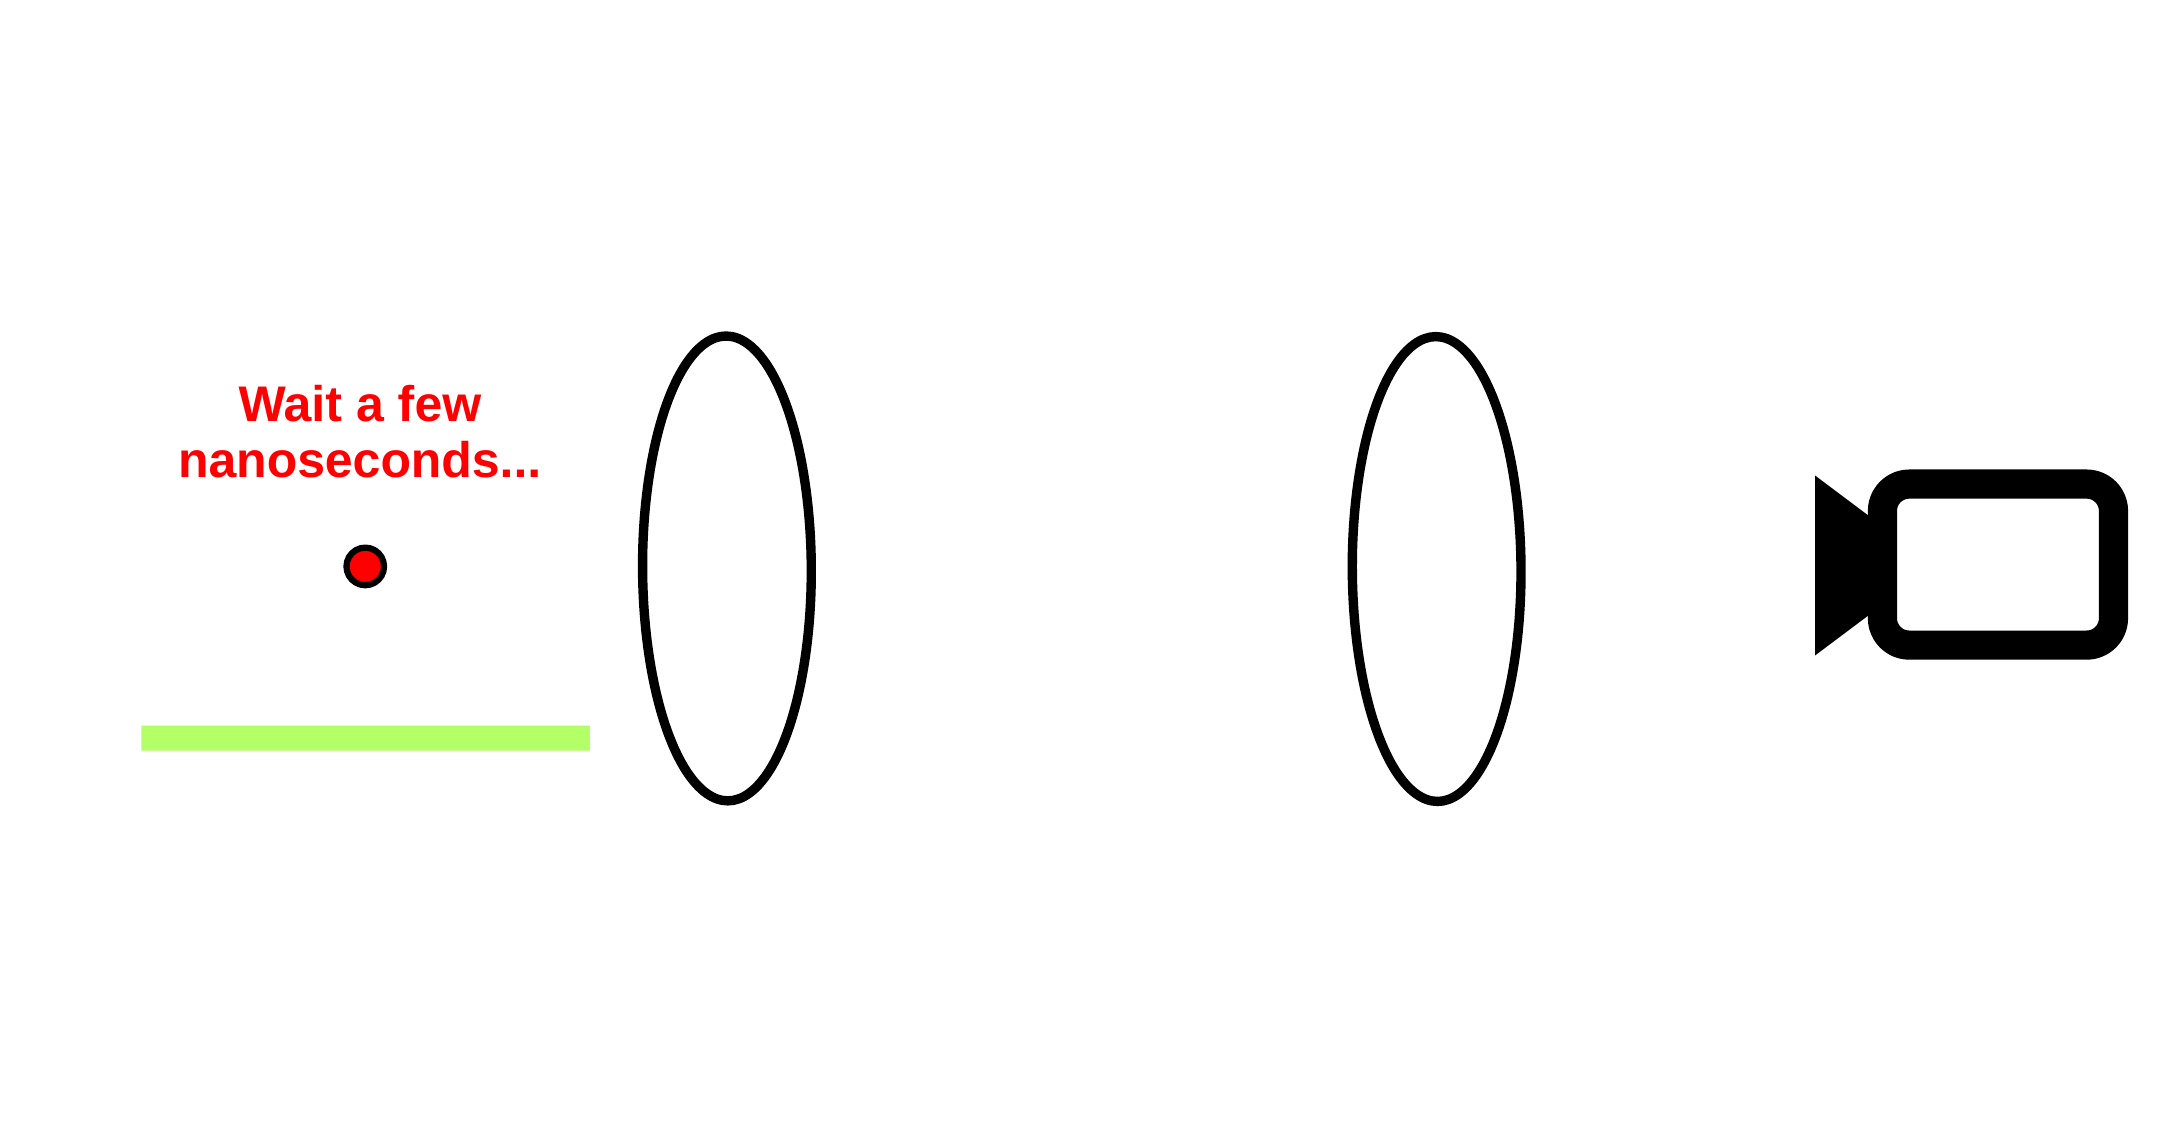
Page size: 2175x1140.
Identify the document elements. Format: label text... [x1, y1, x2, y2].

text_box Wait a few nanoseconds... [150, 368, 571, 496]
text_box [1882, 484, 2114, 646]
text_box [346, 547, 385, 586]
text_box [1815, 475, 1876, 656]
text_box [1352, 336, 1522, 802]
text_box [642, 336, 812, 801]
